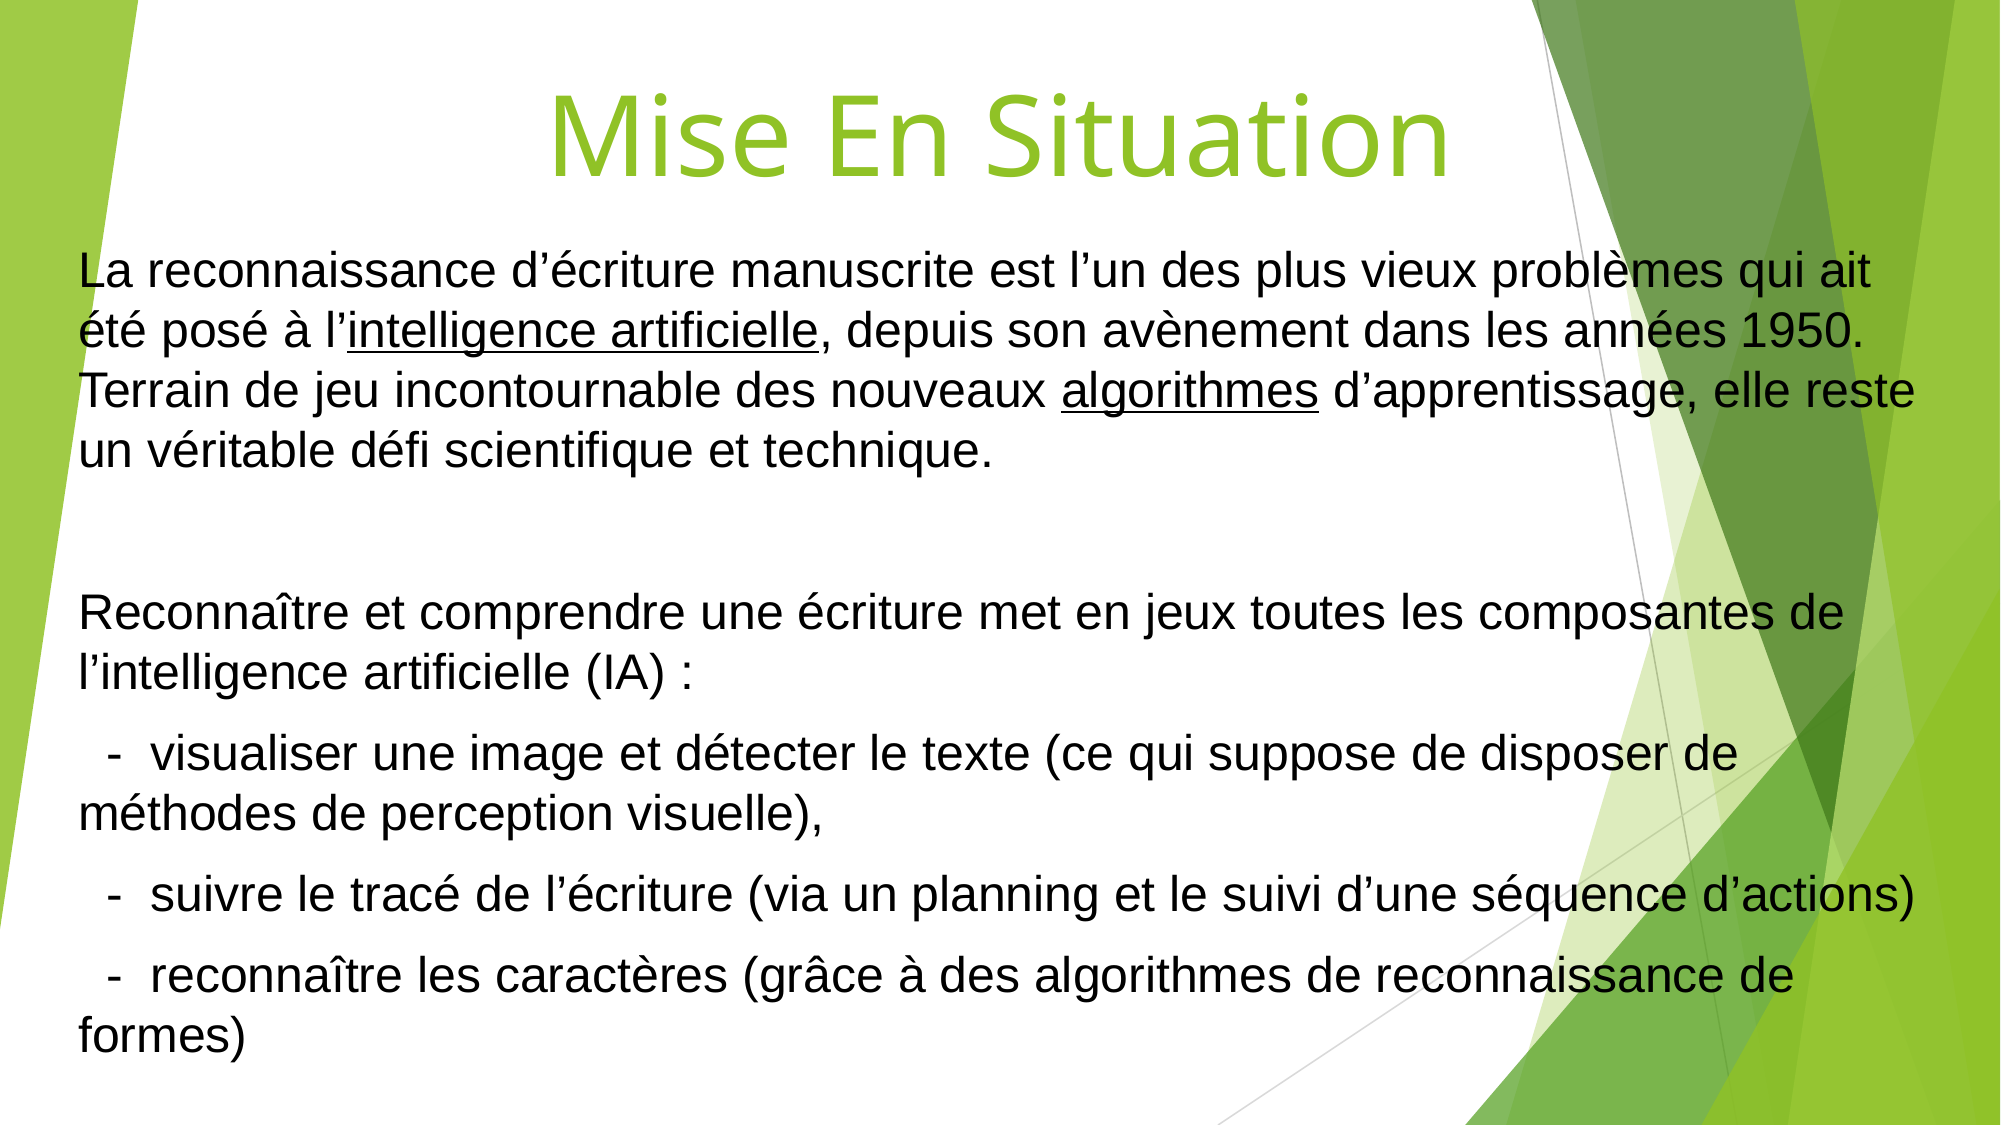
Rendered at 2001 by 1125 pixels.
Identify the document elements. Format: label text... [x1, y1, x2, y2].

title Mise En Situation [249, 28, 1750, 207]
subtitle La reconnaissance d’écriture manuscrite est l’un des plus vieux problèmes qui ait été posé à l’intelligence artificielle, depuis son avènement dans les années 1950. Terrain de jeu incontournable des nouveaux algorithmes d’apprentissage, elle reste un véritable défi scientifique et technique. Reconnaître et comprendre une écriture met en jeux toutes les composantes de l’intelligence artificielle (IA) : - visualiser une image et détecter le texte (ce qui suppose de disposer de méthodes de perception visuelle), - suivre le tracé de l’écriture (via un planning et le suivi d’une séquence d’actions) - reconnaître les caractères (grâce à des algorithmes de reconnaissance de formes) [63, 230, 1942, 1079]
